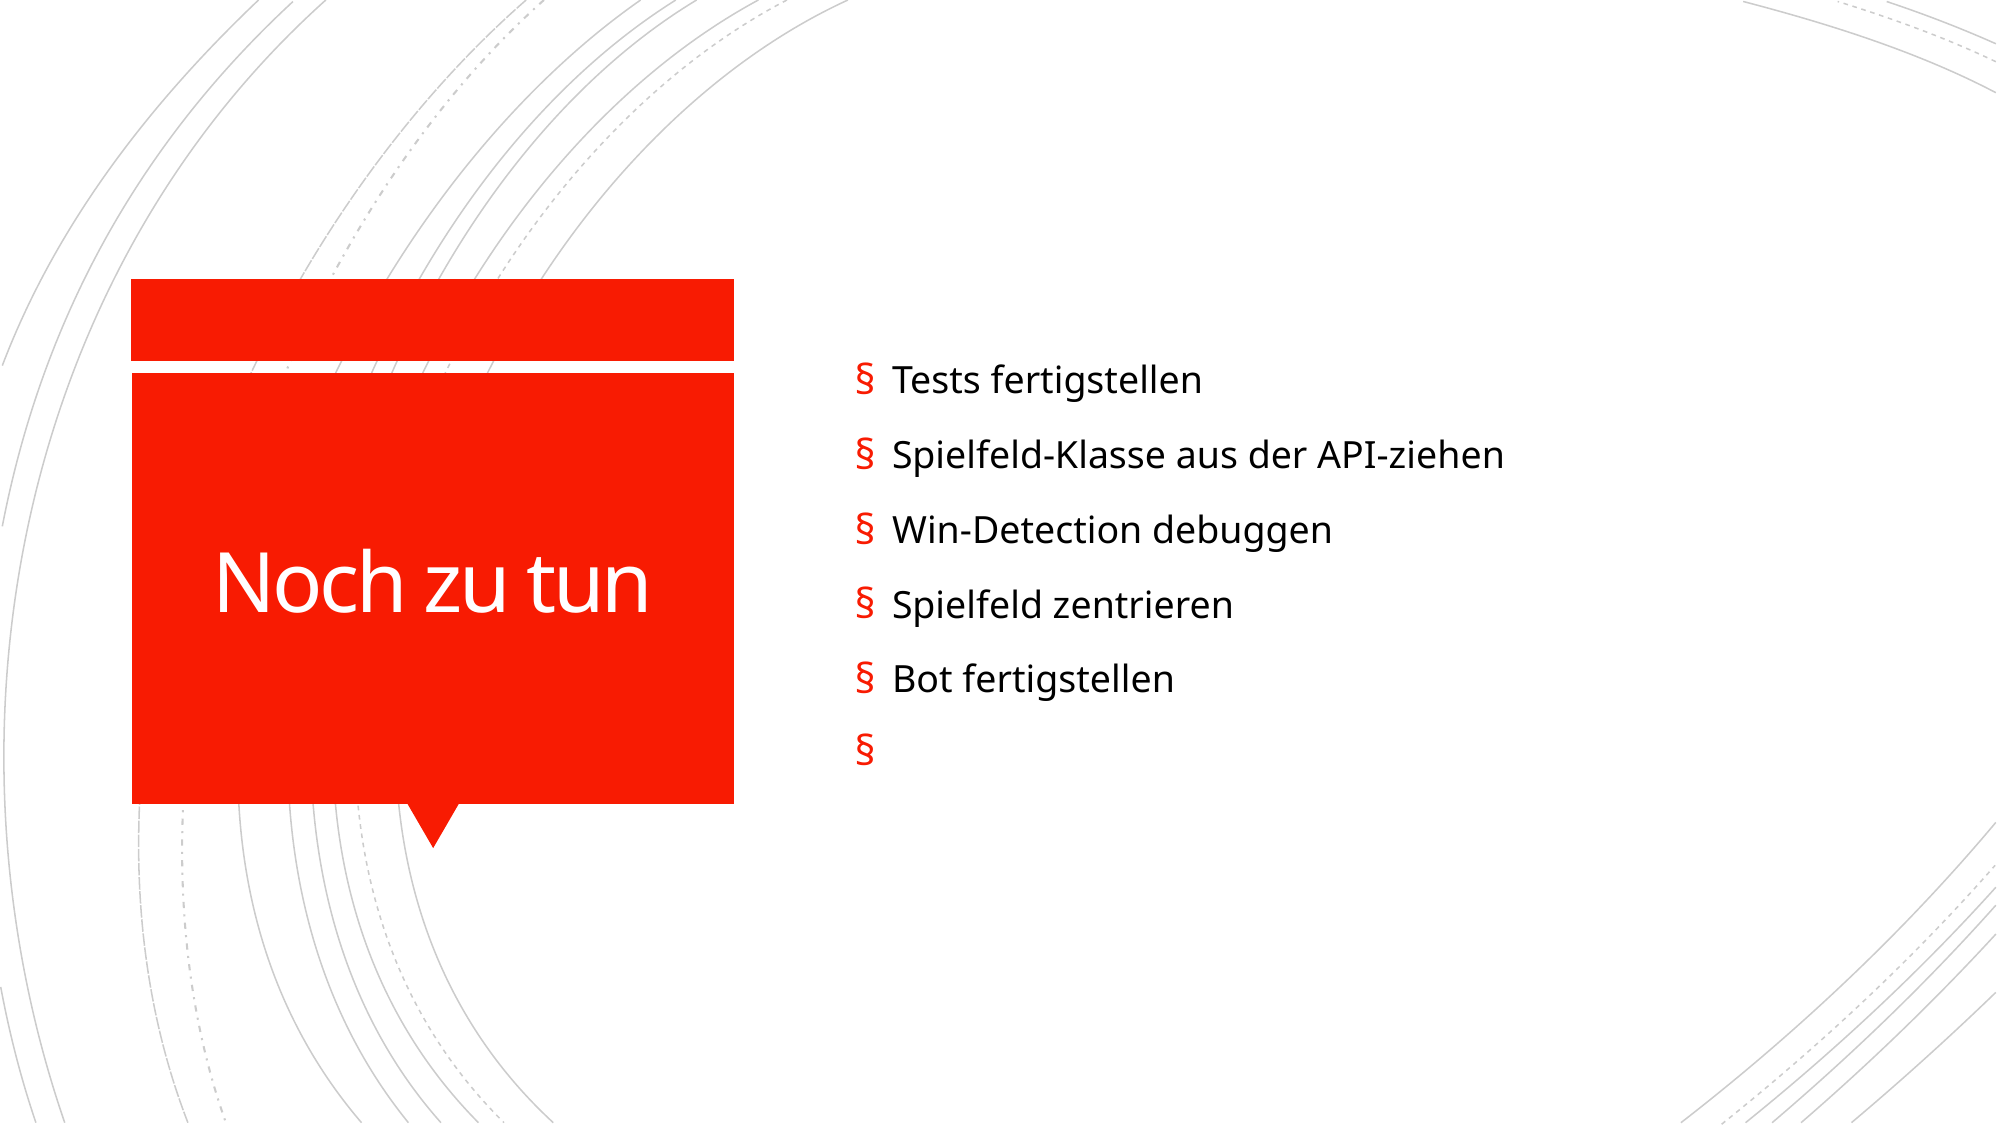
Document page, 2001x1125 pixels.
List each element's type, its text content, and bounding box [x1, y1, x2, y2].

list Tests fertigstellen Spielfeld-Klasse aus der API-ziehen Win-Detection debuggen Spielfeld zentrieren Bot fertigstellen [839, 131, 1871, 993]
title Noch zu tun [145, 385, 720, 789]
